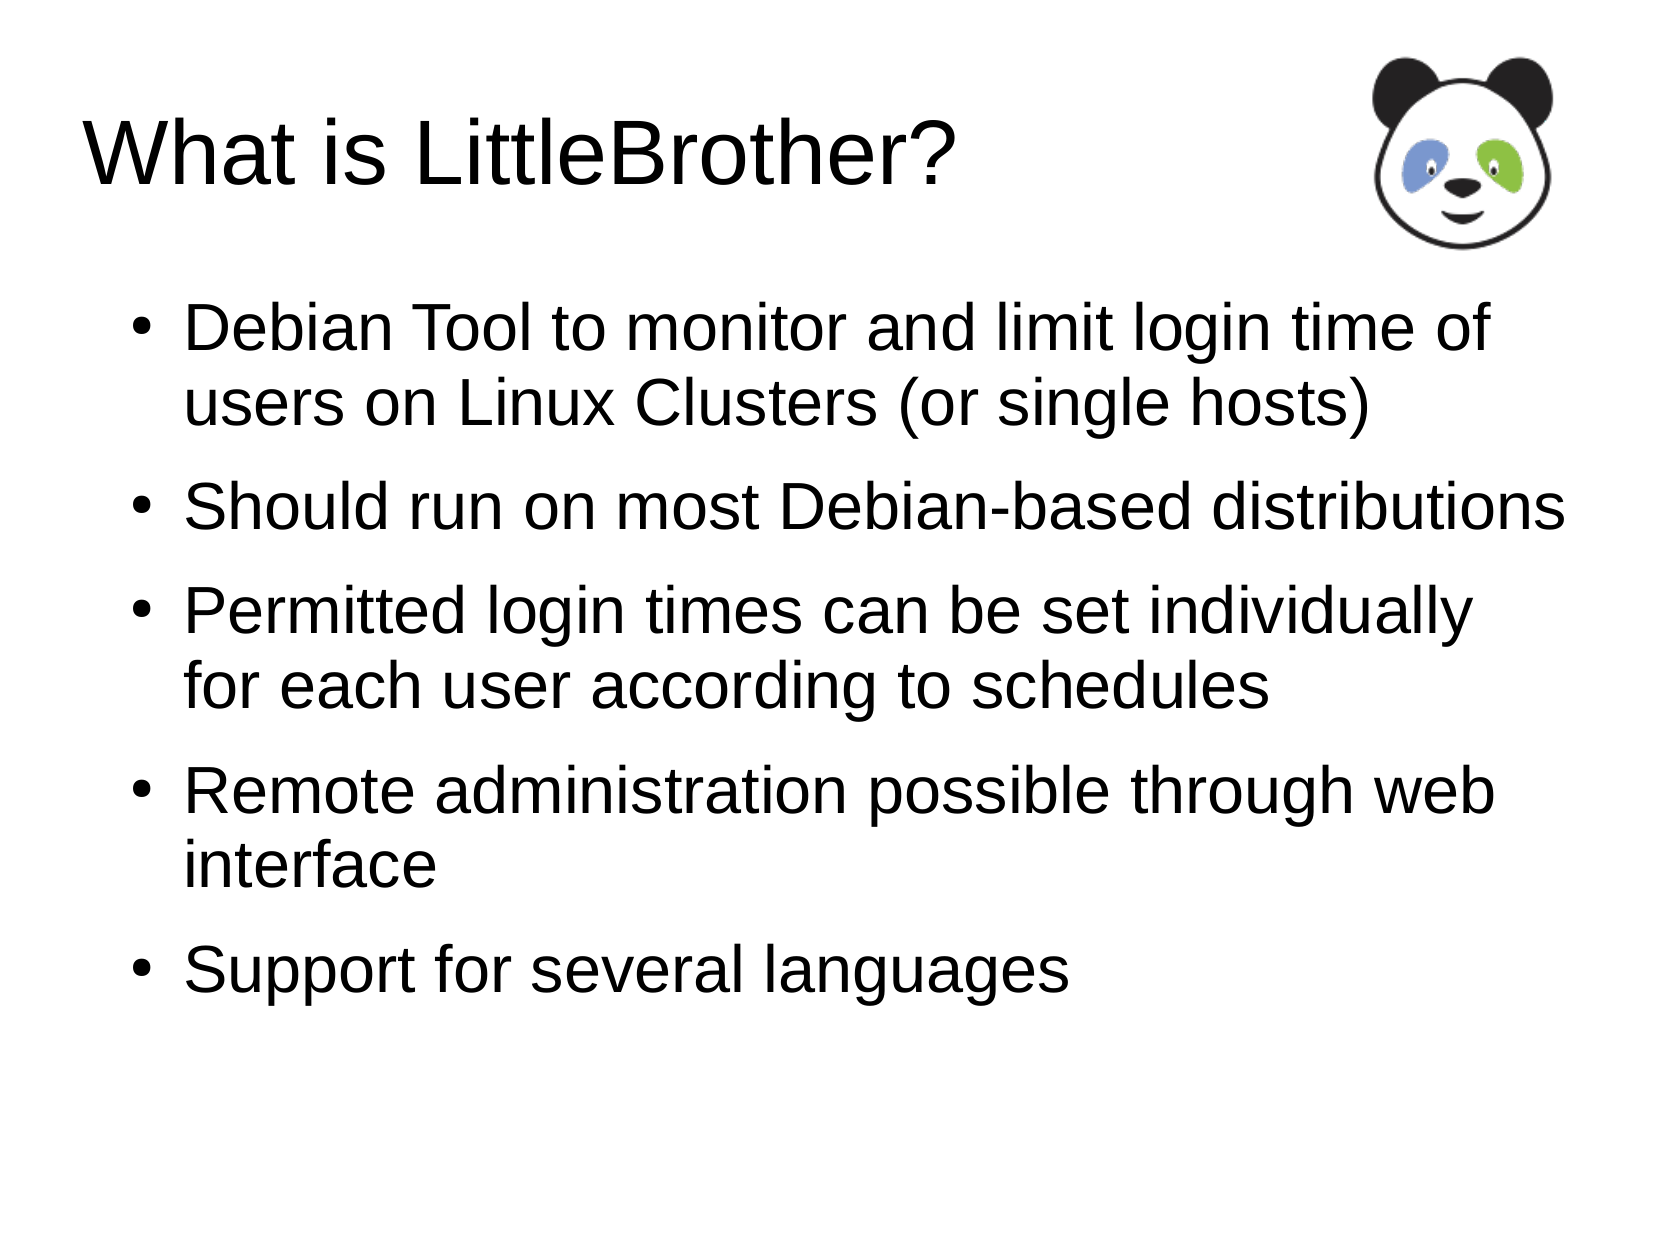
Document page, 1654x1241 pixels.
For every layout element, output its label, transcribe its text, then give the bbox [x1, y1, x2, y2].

list Debian Tool to monitor and limit login time of users on Linux Clusters (or single hosts) Should run on most Debian-based distributions Permitted login times can be set individually for each user according to schedules Remote administration possible through web interface Support for several languages [82, 290, 1571, 1010]
title What is LittleBrother? [82, 49, 1571, 257]
